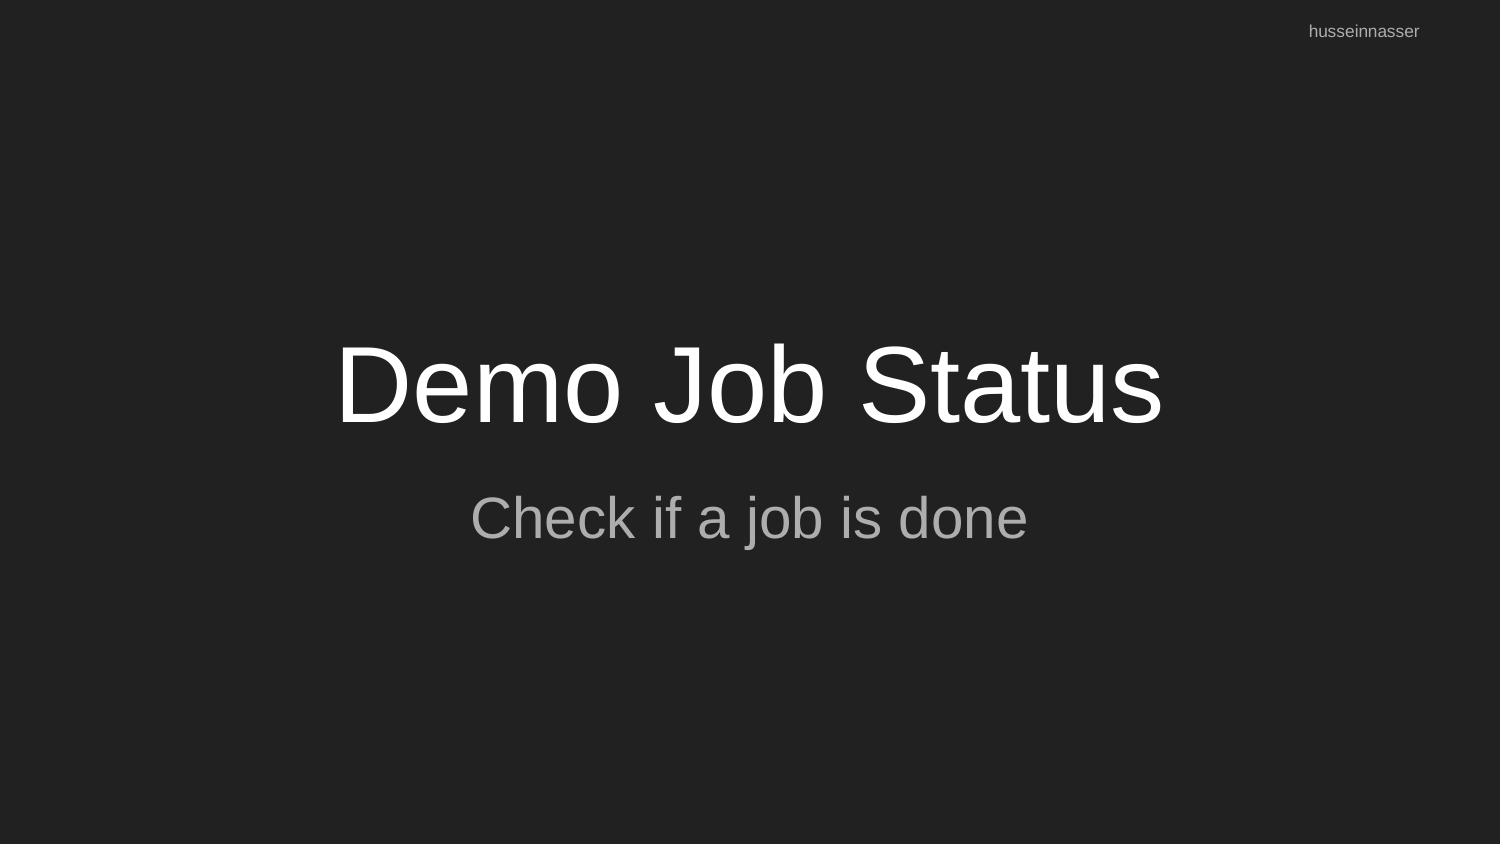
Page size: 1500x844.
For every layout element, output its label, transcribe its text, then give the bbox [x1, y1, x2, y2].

title Demo Job Status [51, 122, 1449, 459]
subtitle Check if a job is done [51, 464, 1449, 595]
subtitle husseinnasser [1236, 11, 1492, 53]
